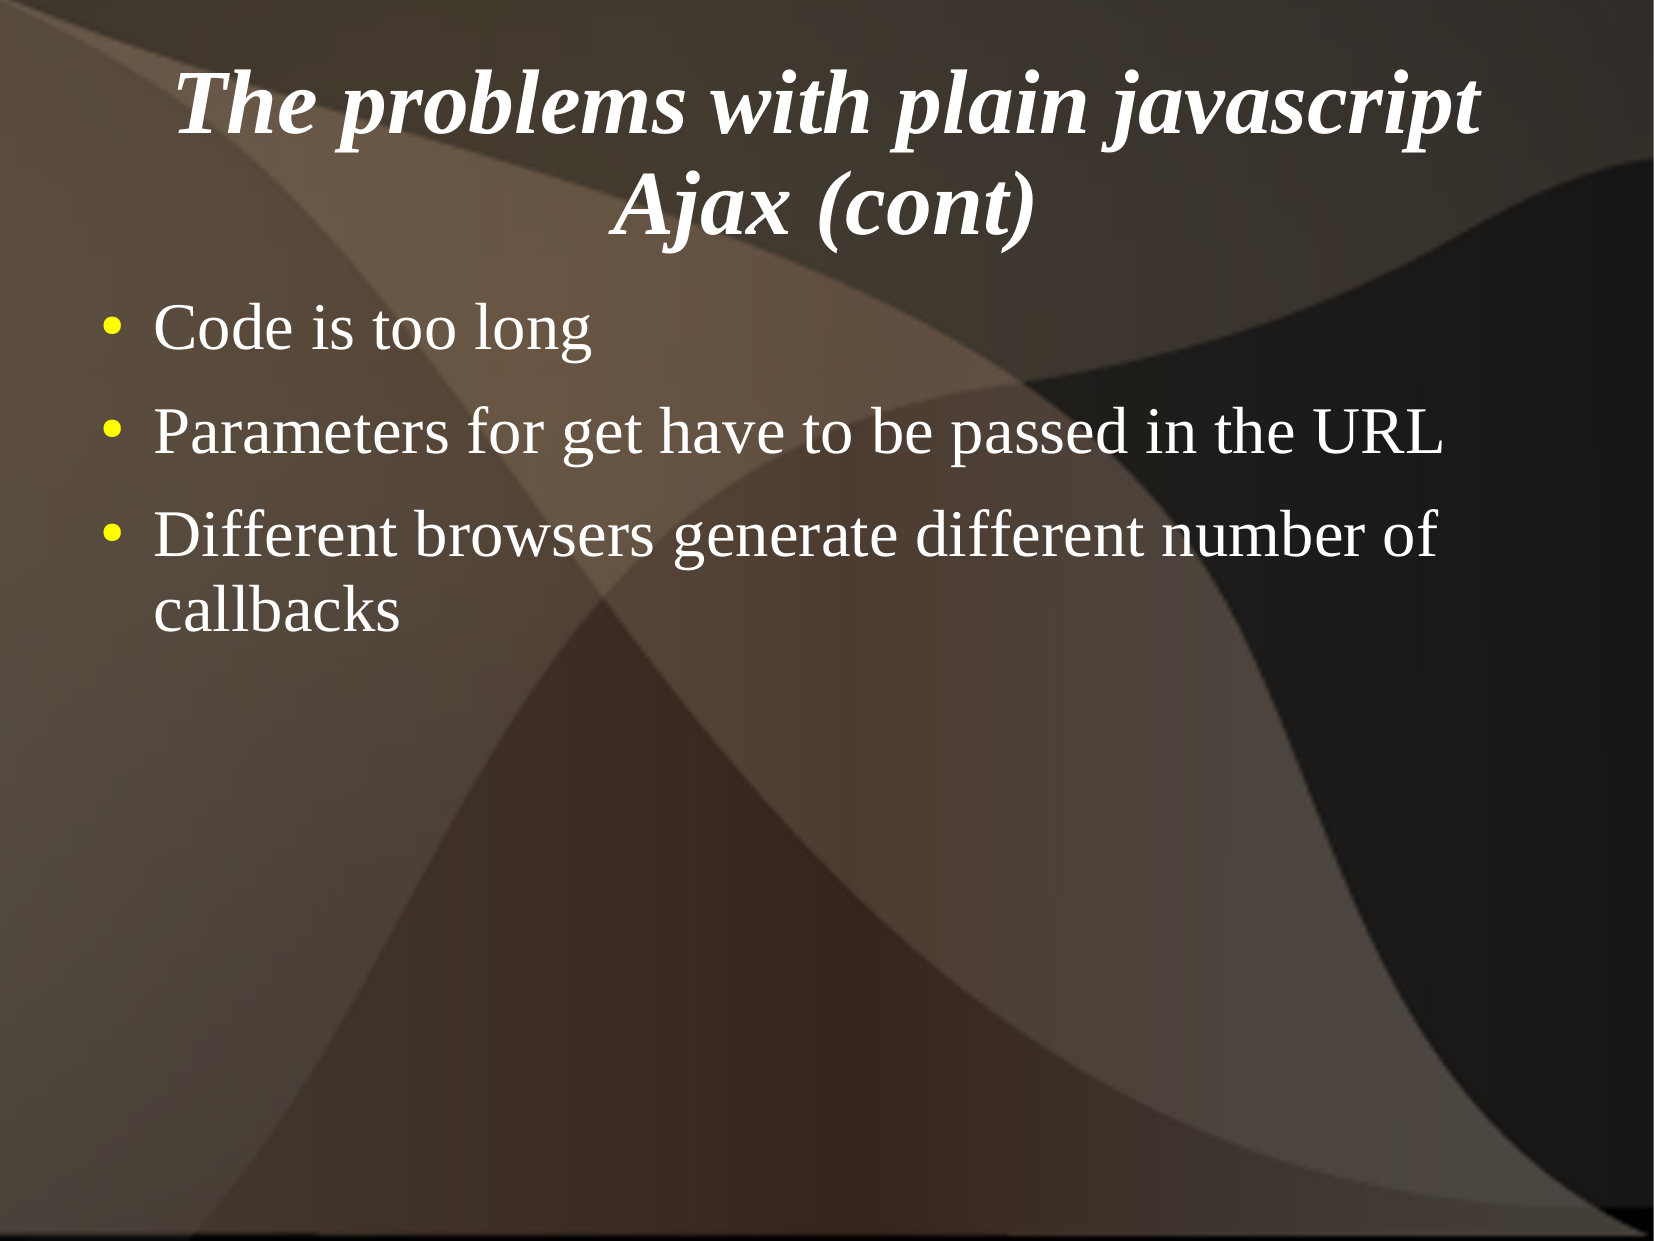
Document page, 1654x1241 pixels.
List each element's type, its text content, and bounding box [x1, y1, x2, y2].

list Code is too long Parameters for get have to be passed in the URL Different browsers generate different number of callbacks [82, 290, 1571, 1094]
picture [0, 0, 1654, 1241]
title The problems with plain javascript Ajax (cont) [82, 51, 1571, 255]
